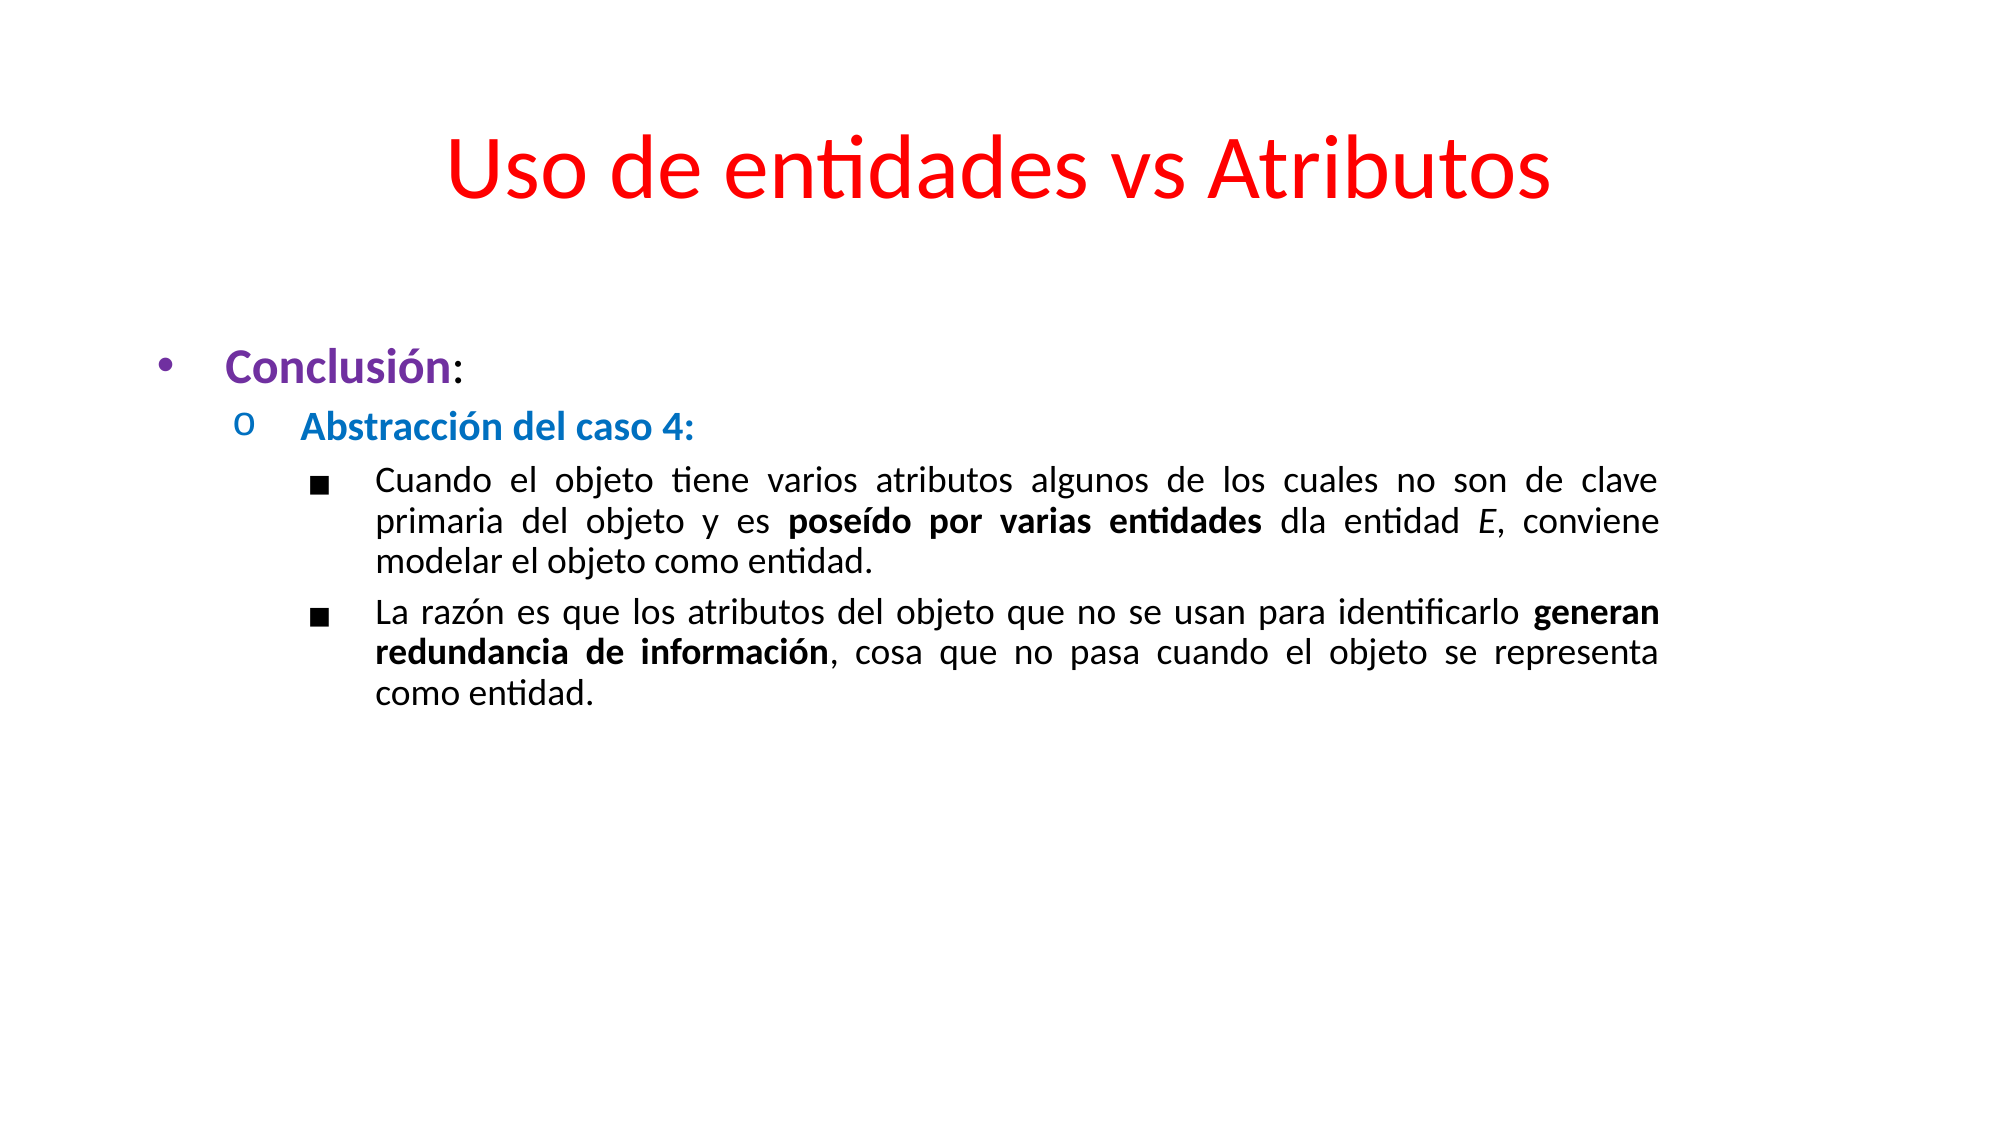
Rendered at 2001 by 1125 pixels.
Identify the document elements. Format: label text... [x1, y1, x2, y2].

title Uso de entidades vs Atributos [137, 59, 1863, 278]
list Conclusión: Abstracción del caso 4: Cuando el objeto tiene varios atributos algunos de los cuales no son de clave primaria del objeto y es poseído por varias entidades dla entidad E, conviene modelar el objeto como entidad. La razón es que los atributos del objeto que no se usan para identificarlo generan redundancia de información, cosa que no pasa cuando el objeto se representa como entidad. [97, 262, 1675, 1071]
